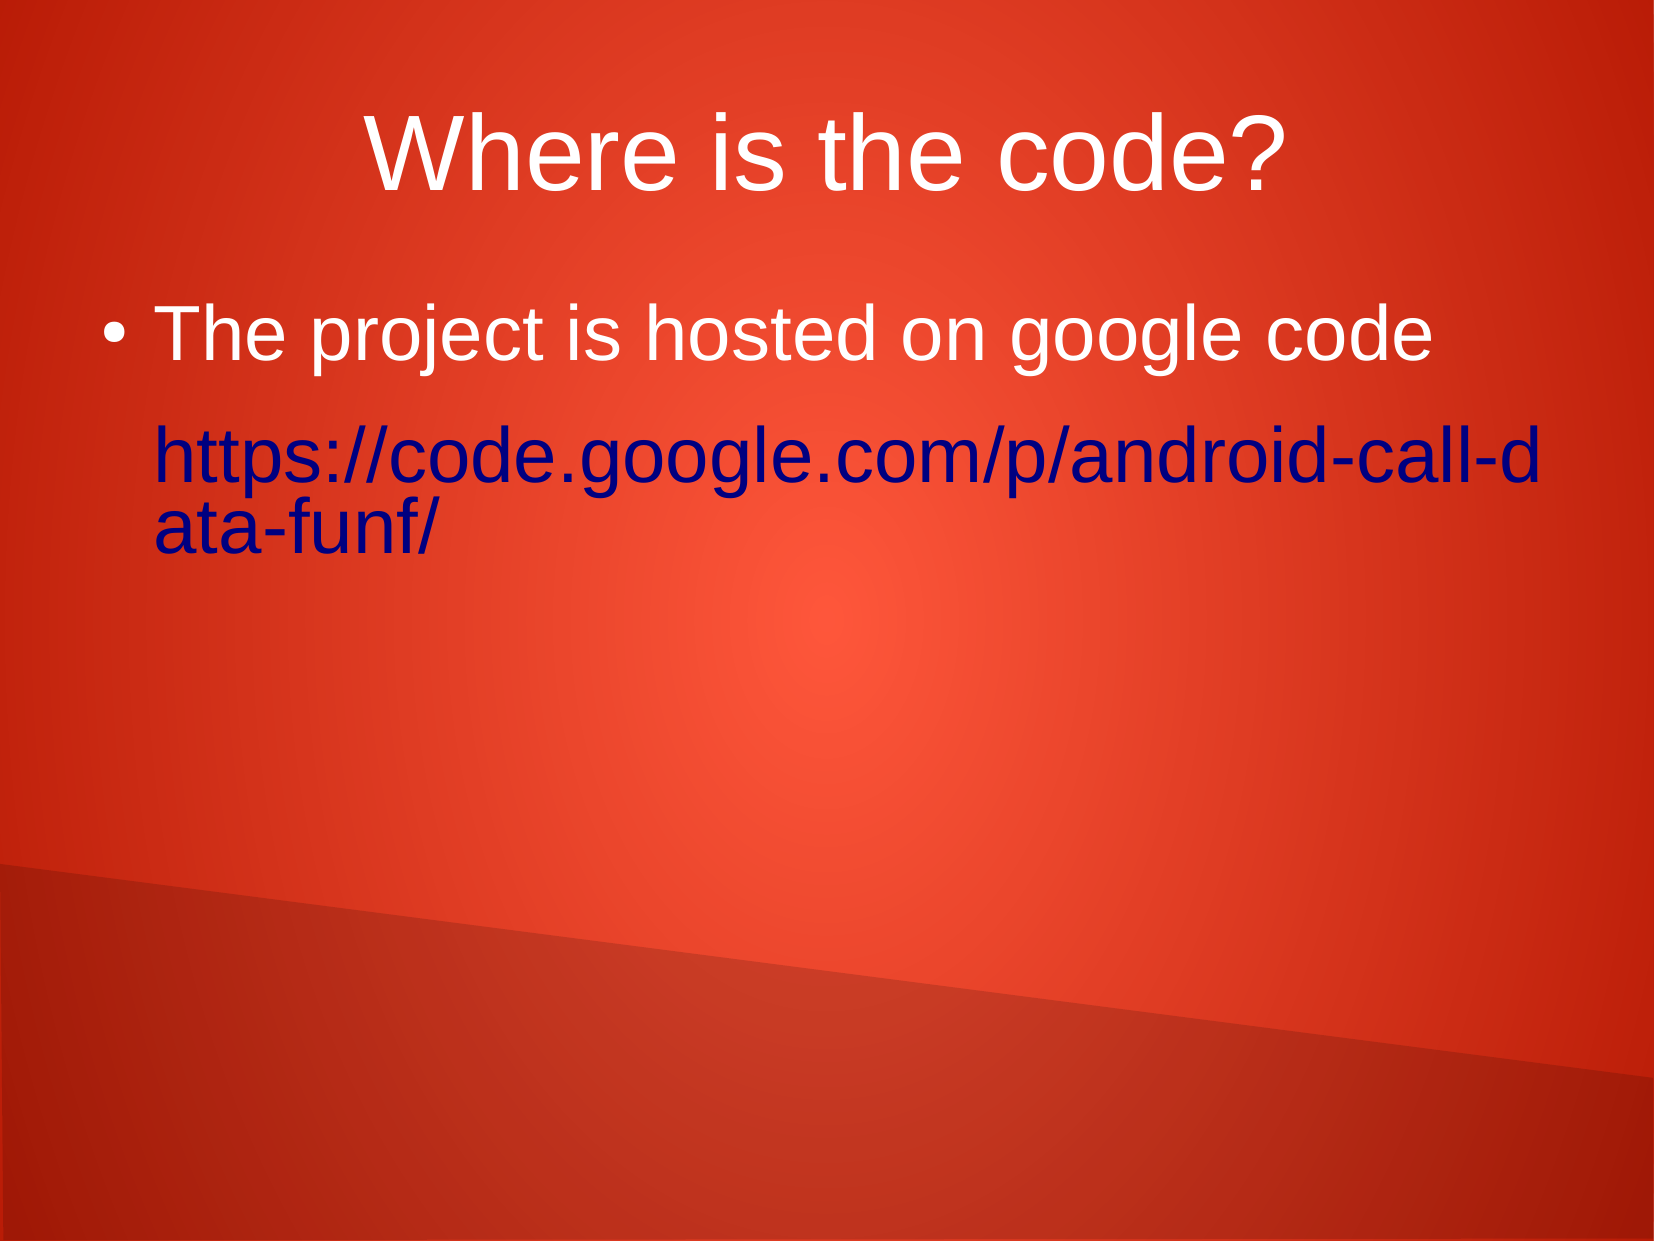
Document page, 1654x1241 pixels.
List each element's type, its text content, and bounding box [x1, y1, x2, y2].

list The project is hosted on google code https://code.google.com/p/android-call-data-funf/ [82, 290, 1571, 1010]
title Where is the code? [82, 49, 1571, 257]
